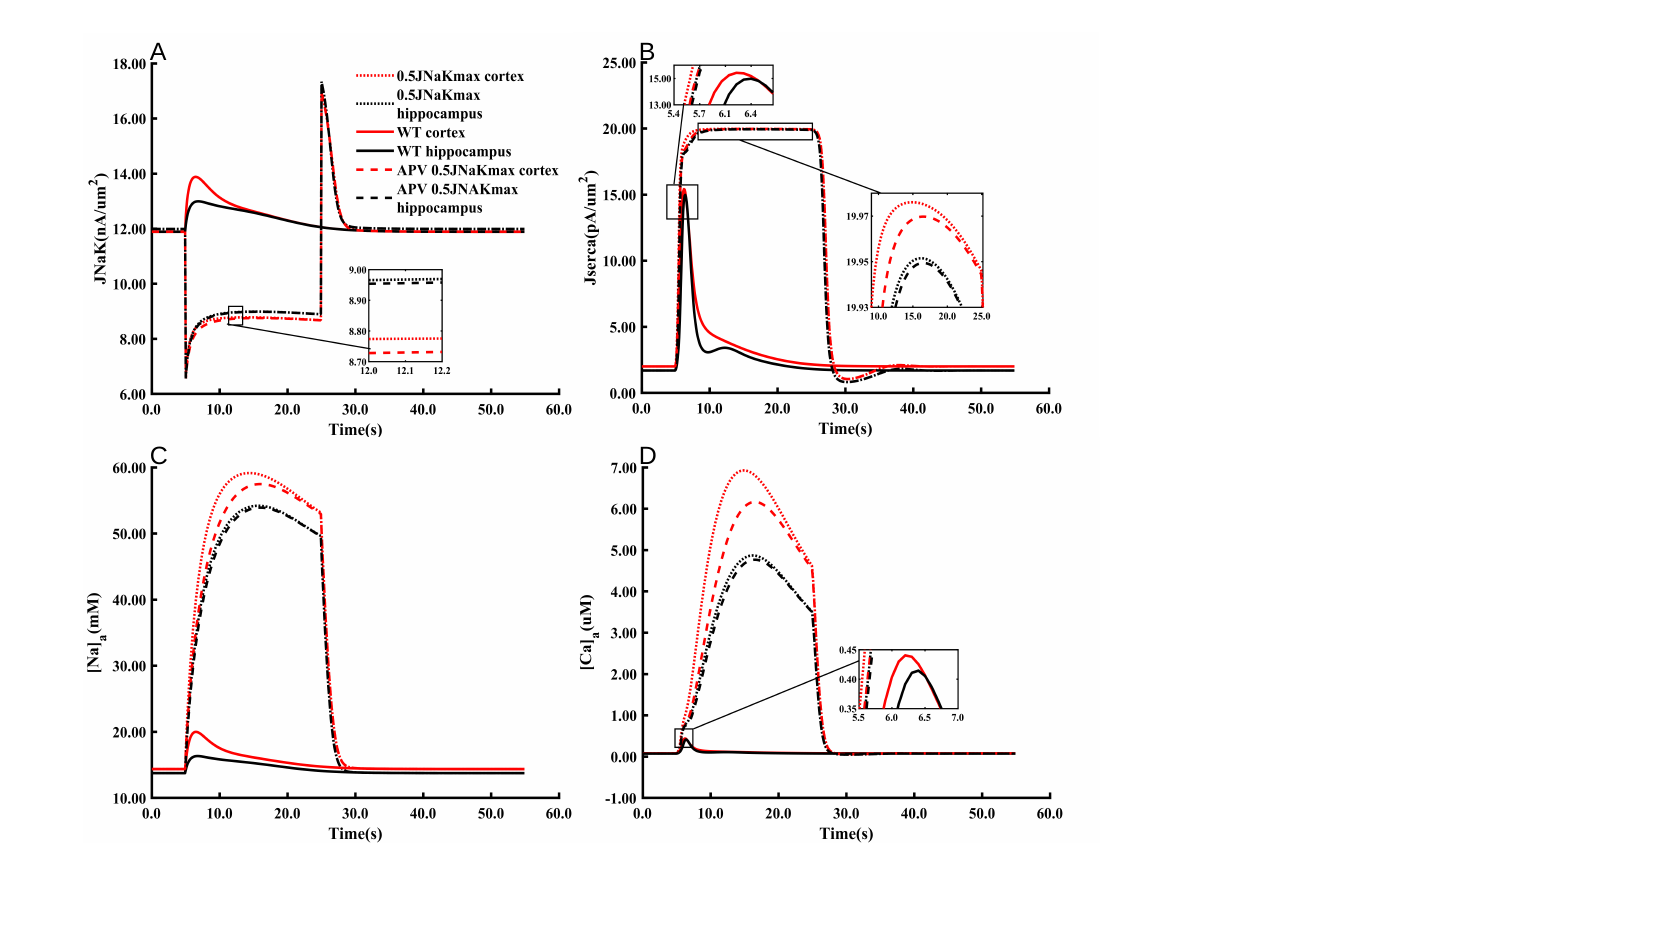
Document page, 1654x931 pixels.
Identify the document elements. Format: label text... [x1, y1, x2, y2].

text_box D [624, 433, 715, 477]
text_box B [624, 30, 715, 73]
text_box C [135, 433, 226, 477]
text_box A [135, 30, 226, 73]
picture [83, 32, 1100, 844]
